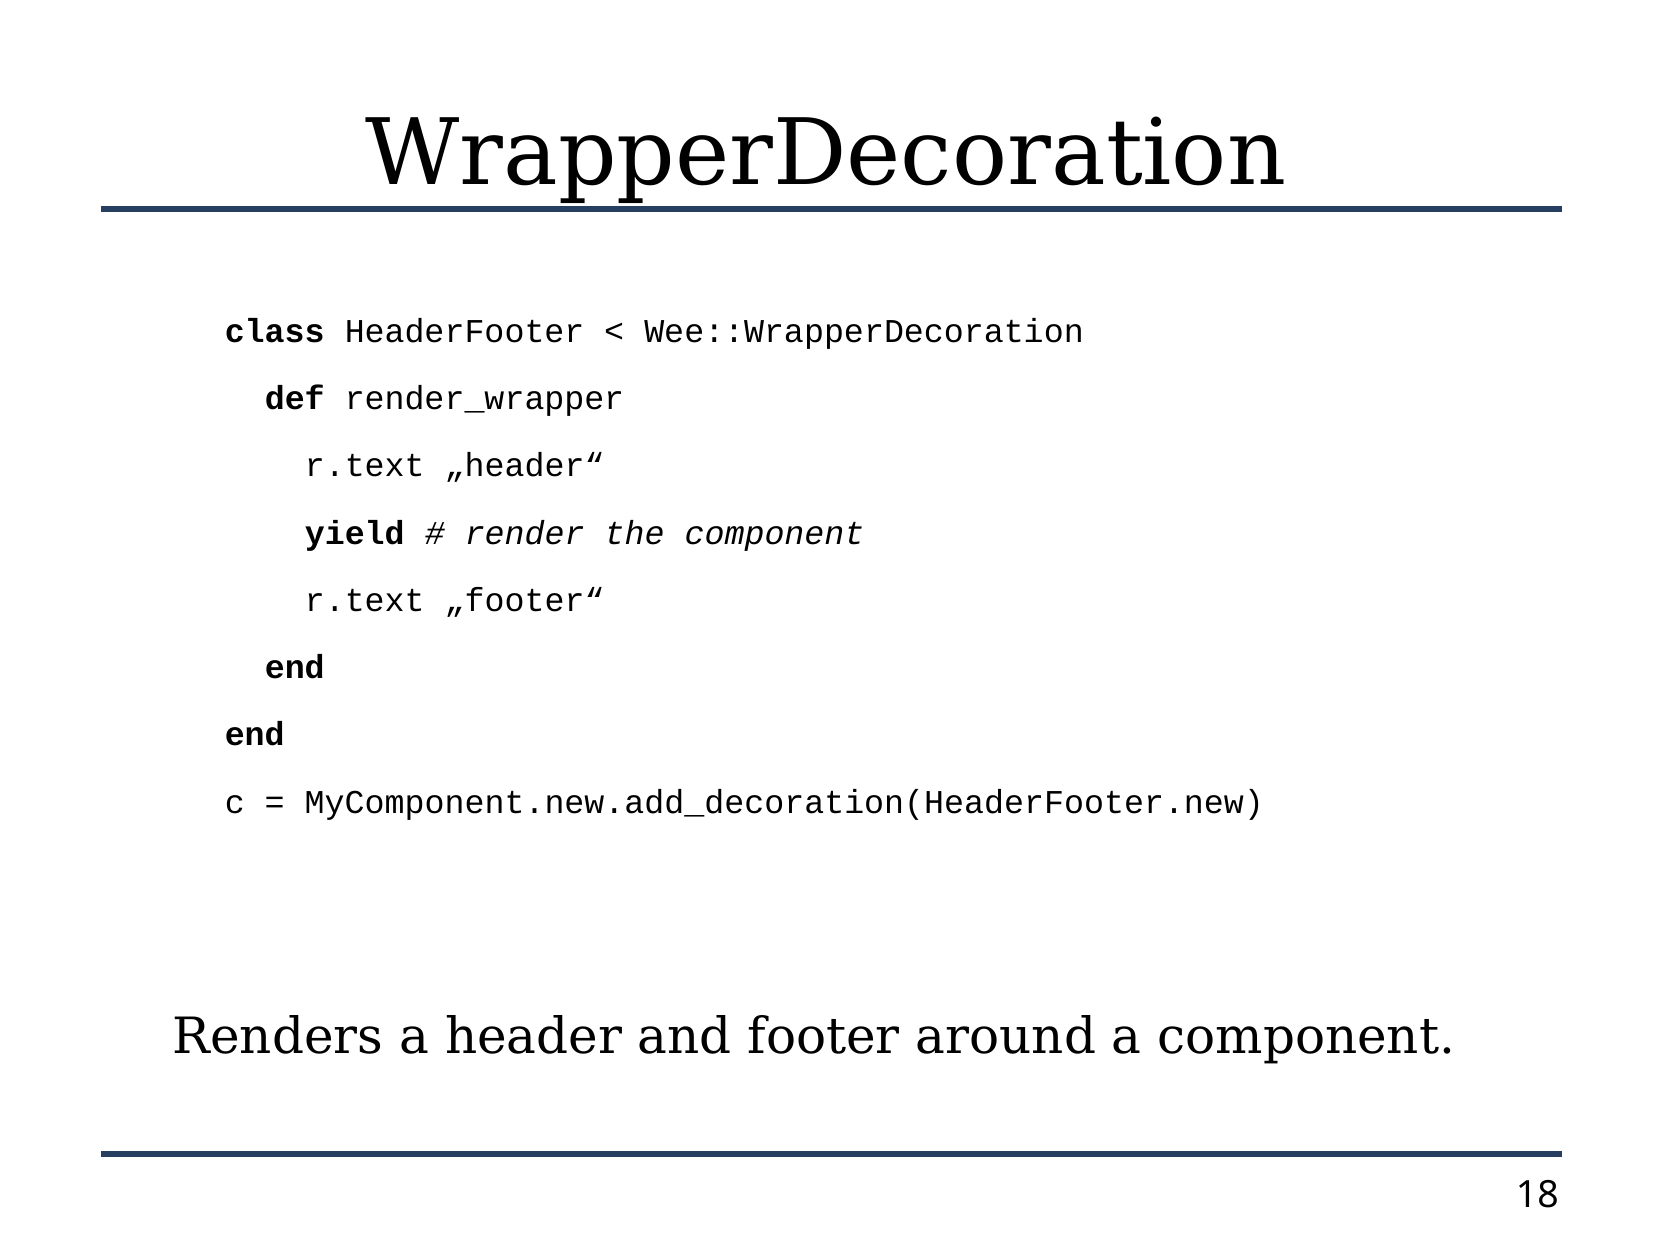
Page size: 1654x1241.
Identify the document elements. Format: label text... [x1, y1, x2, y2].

list class HeaderFooter < Wee::WrapperDecoration def render_wrapper r.text „header“ yield # render the component r.text „footer“ end end c = MyComponent.new.add_decoration(HeaderFooter.new) [207, 314, 1301, 891]
text_box Renders a header and footer around a component. [172, 1007, 1473, 1066]
title WrapperDecoration [82, 49, 1571, 257]
